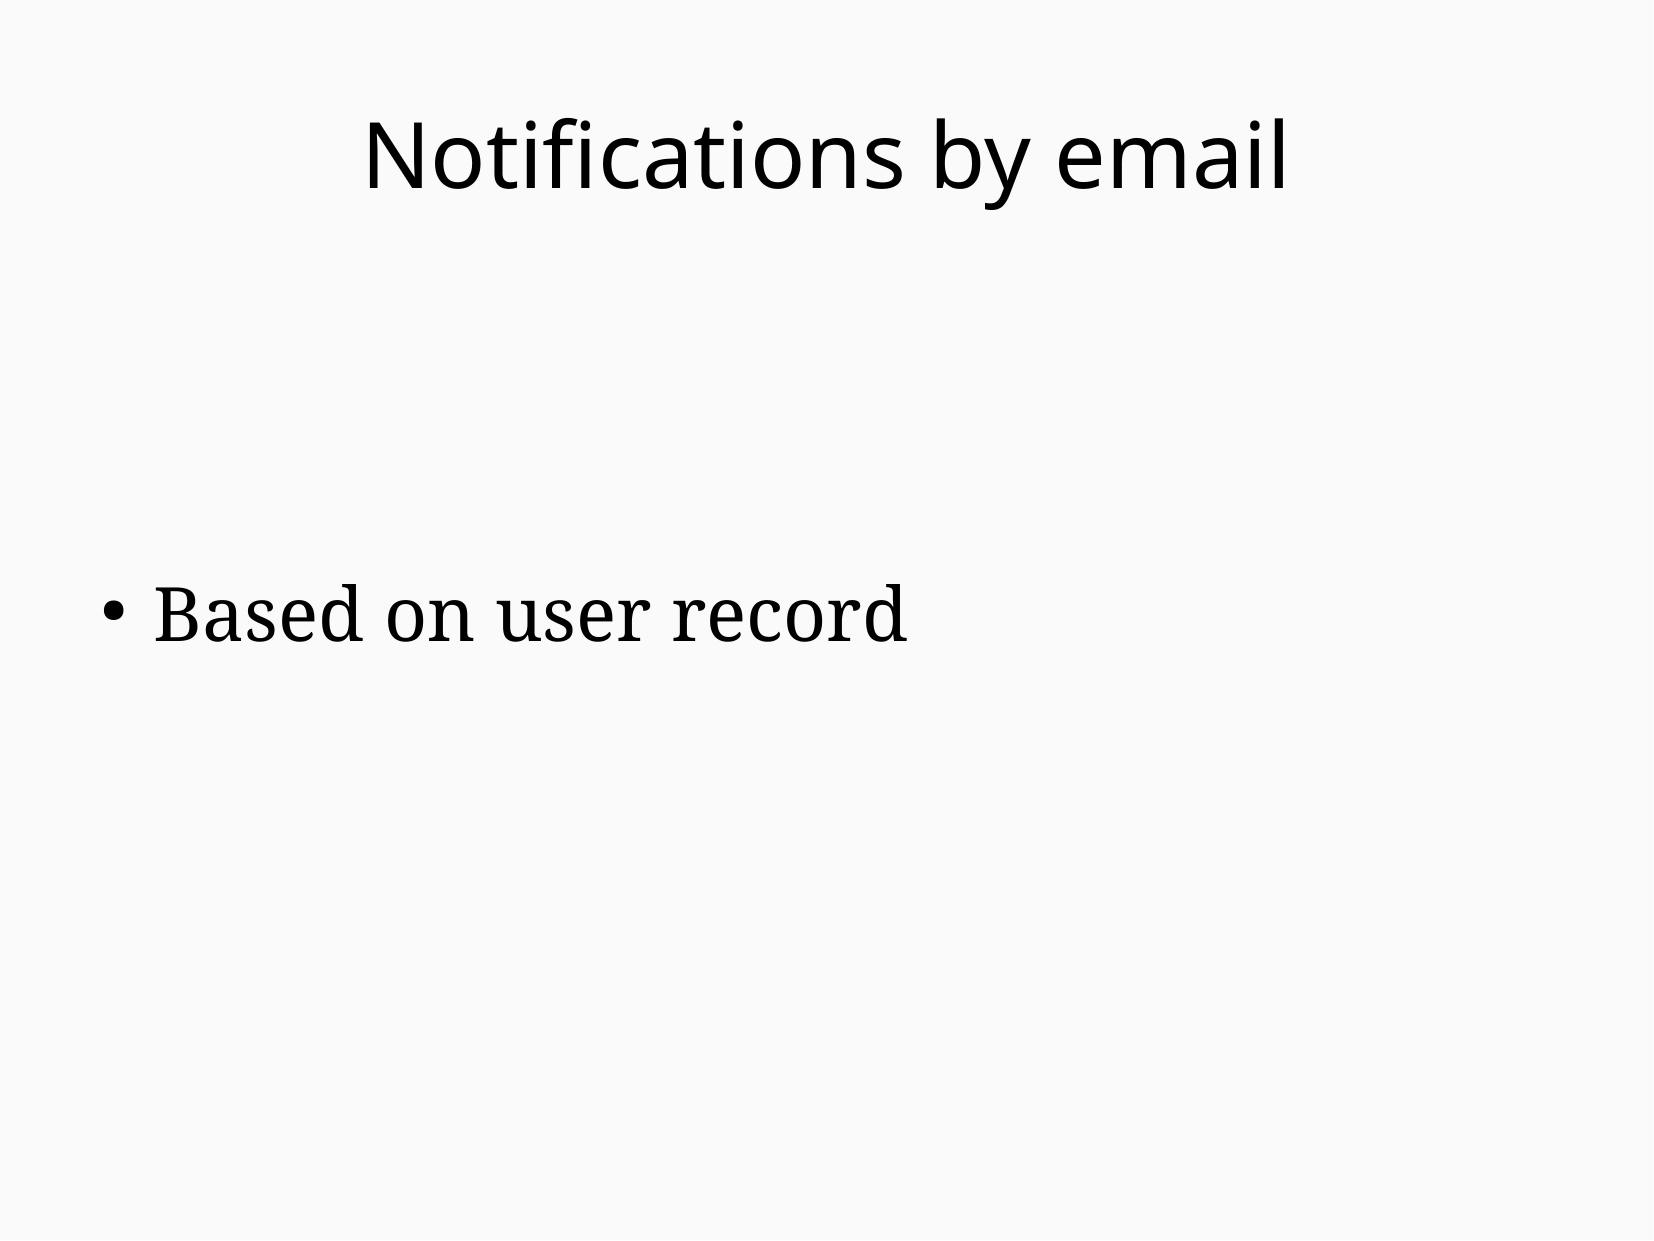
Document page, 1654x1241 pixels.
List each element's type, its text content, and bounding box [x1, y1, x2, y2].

title Notifications by email [82, 49, 1571, 257]
list Based on user record [82, 290, 1571, 1010]
